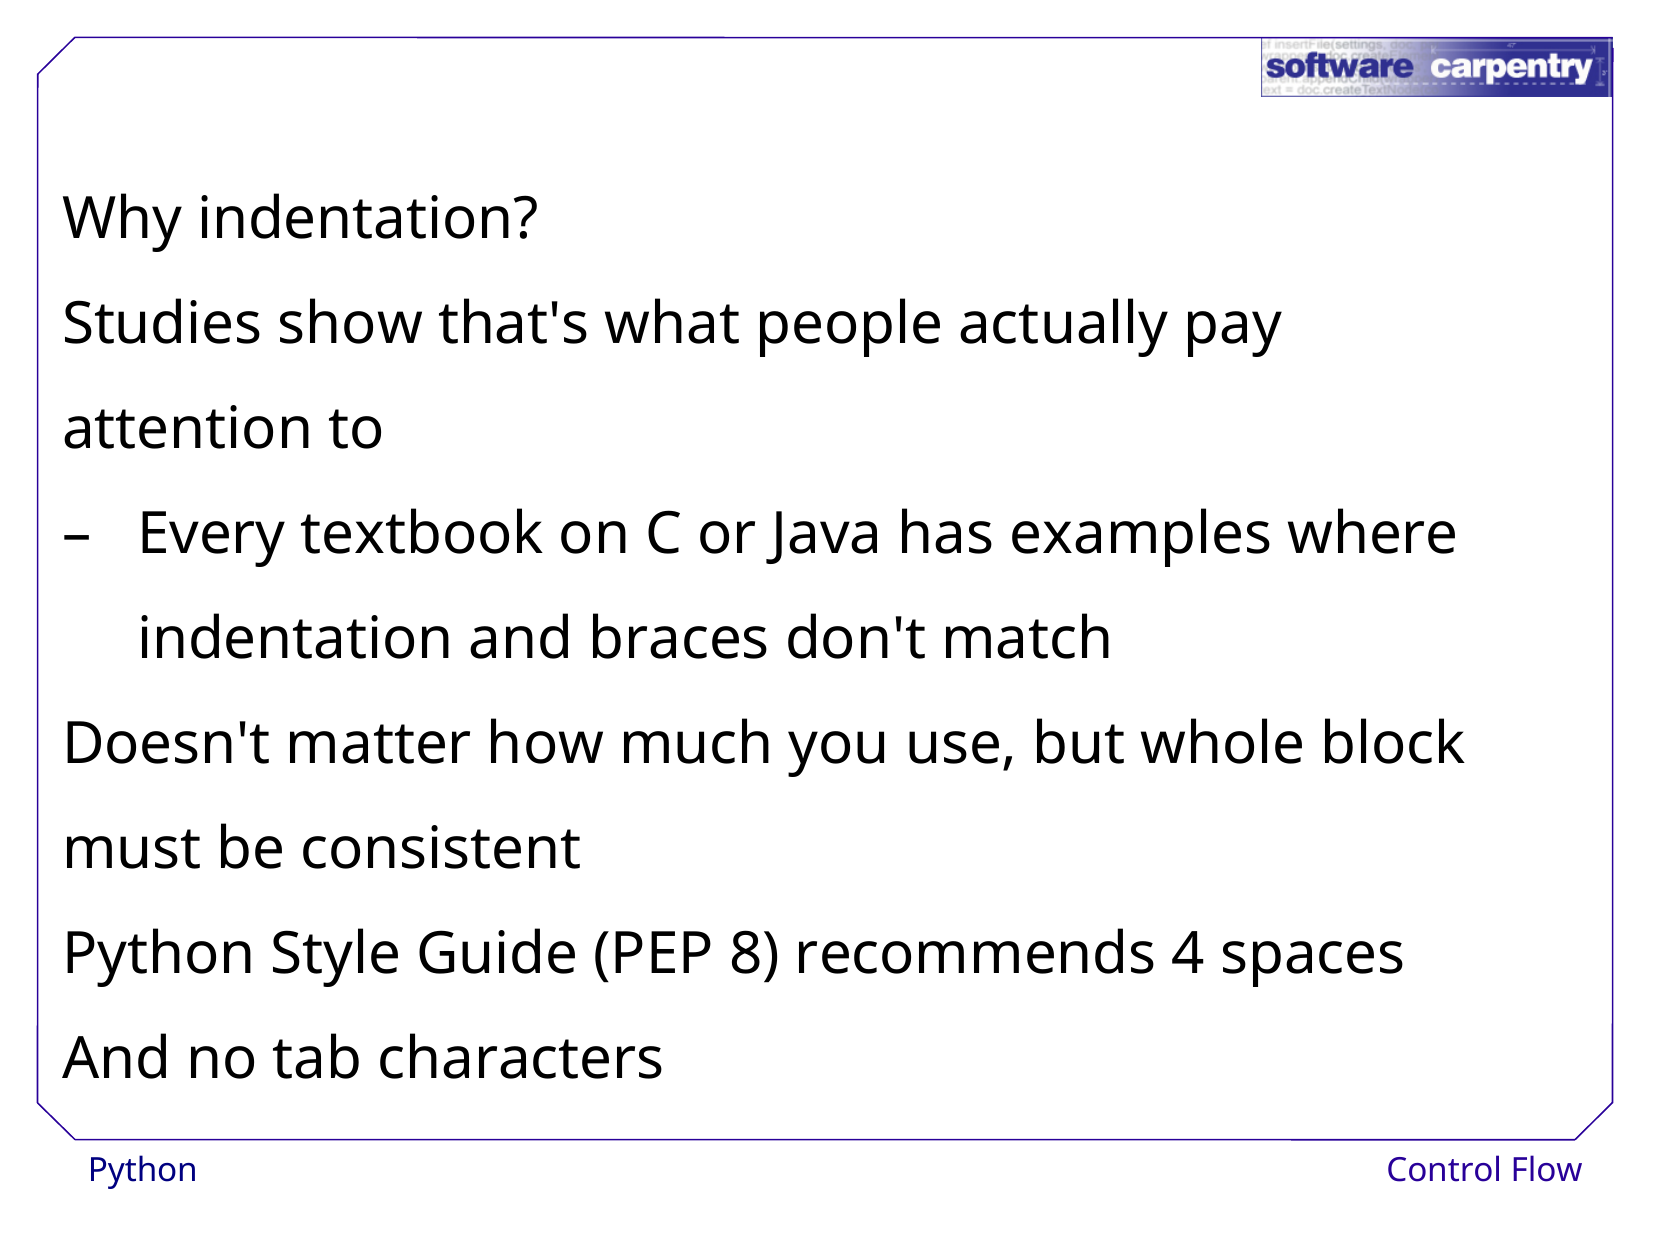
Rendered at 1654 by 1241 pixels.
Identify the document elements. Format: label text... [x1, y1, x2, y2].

picture [1261, 39, 1613, 97]
text_box Why indentation? Studies show that's what people actually pay attention to – Every textbook on C or Java has examples where indentation and braces don't match Doesn't matter how much you use, but whole block must be consistent Python Style Guide (PEP 8) recommends 4 spaces And no tab characters [47, 138, 1631, 1098]
